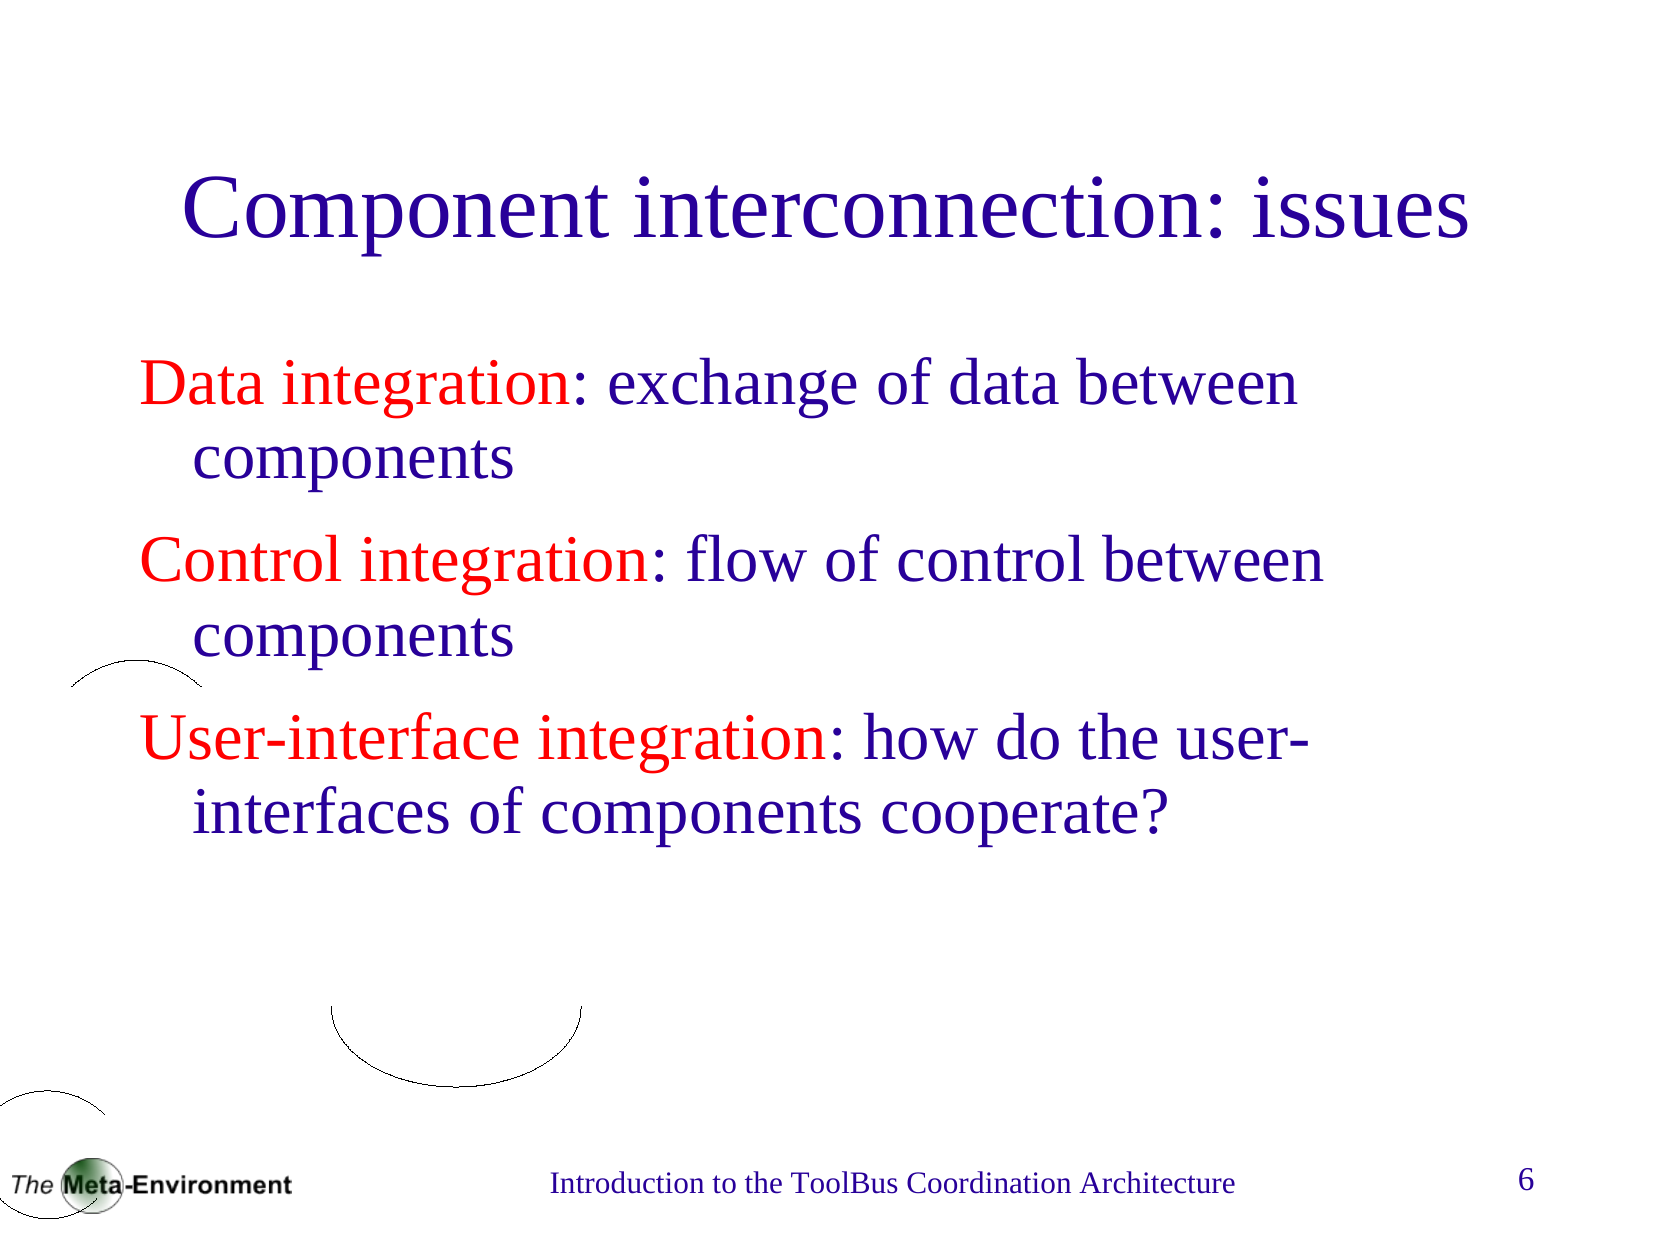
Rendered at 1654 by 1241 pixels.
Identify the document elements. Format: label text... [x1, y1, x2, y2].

title Component interconnection: issues [121, 102, 1534, 311]
list Data integration: exchange of data between components Control integration: flow of control between components User-interface integration: how do the user-interfaces of components cooperate? [121, 344, 1534, 1127]
picture [12, 1158, 292, 1214]
